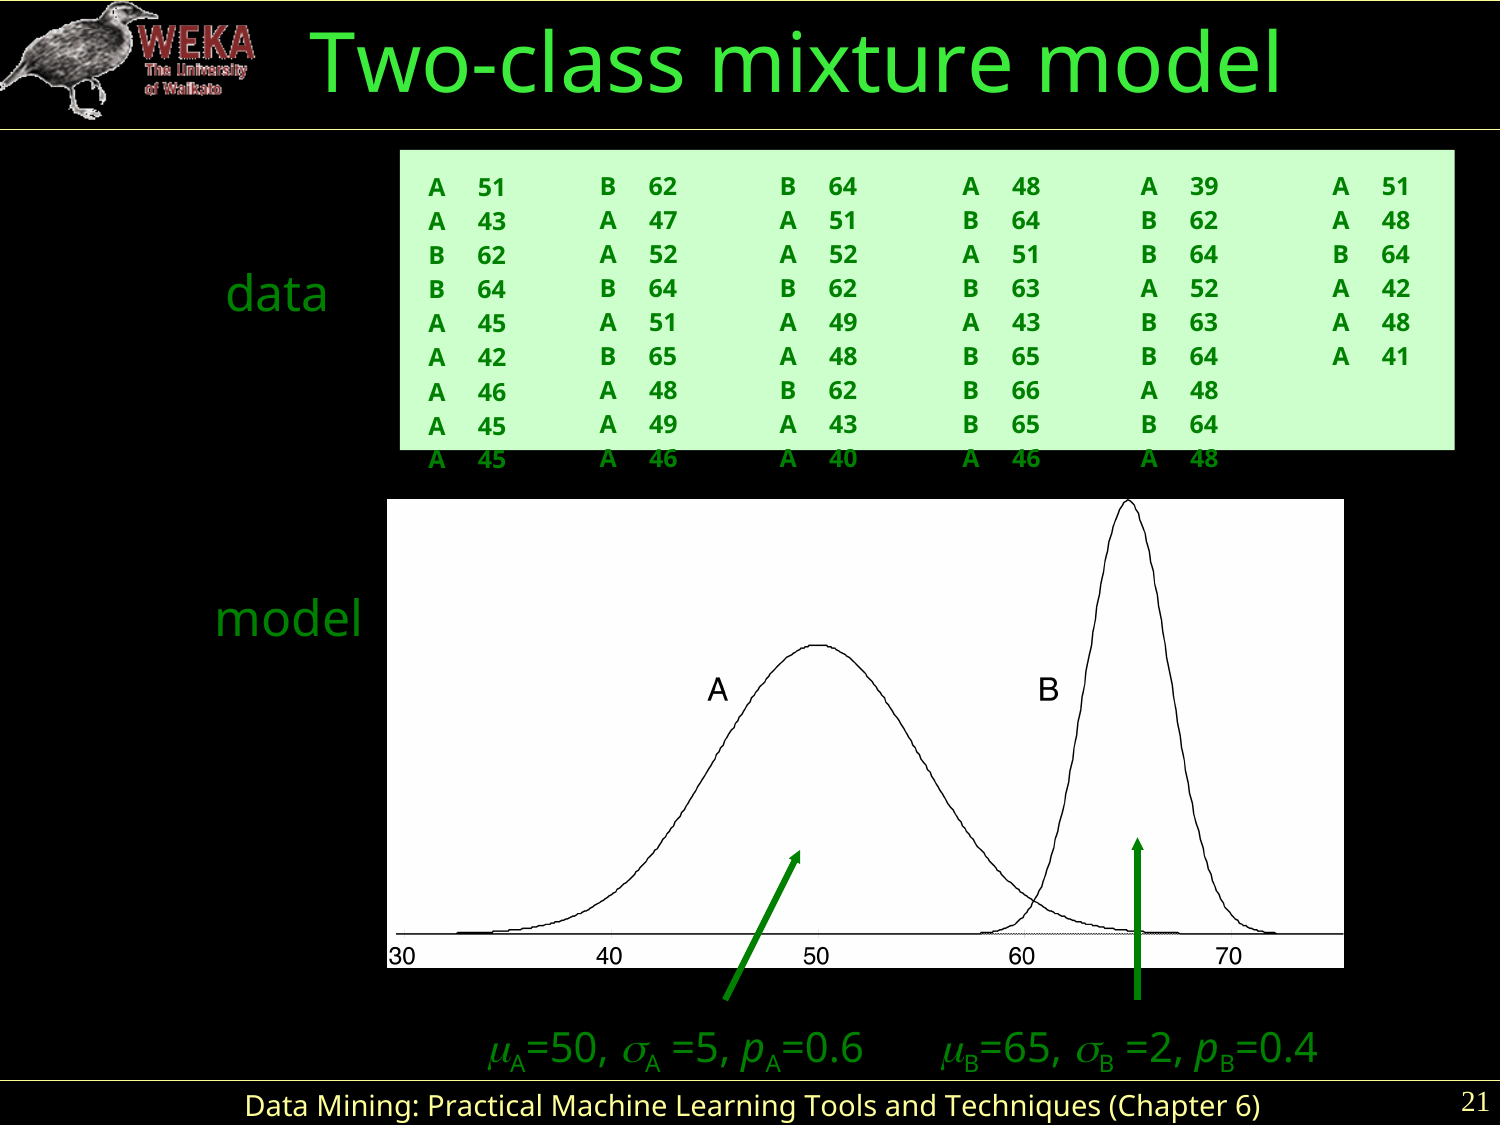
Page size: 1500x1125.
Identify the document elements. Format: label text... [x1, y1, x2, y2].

text_box A 39 B 62 B 64 A 52 B 63 B 64 A 48 B 64 A 48 [1125, 161, 1234, 517]
text_box B 64 A 51 A 52 B 62 A 49 A 48 B 62 A 43 A 40 [764, 161, 873, 517]
text_box A=50, A =5, pA=0.6 B=65, B =2, pB=0.4 [471, 1009, 1334, 1088]
picture [387, 499, 1344, 968]
text_box B 62 A 47 A 52 B 64 A 51 B 65 A 48 A 49 A 46 [584, 161, 693, 517]
title Two-class mixture model [295, 0, 1500, 148]
text_box A 51 A 48 B 64 A 42 A 48 A 41 [1317, 161, 1426, 381]
text_box [399, 149, 1455, 451]
text_box data [210, 249, 345, 334]
text_box A 48 B 64 A 51 B 63 A 43 B 65 B 66 B 65 A 46 [947, 161, 1056, 483]
text_box A 51 A 43 B 62 B 64 A 45 A 42 A 46 A 45 A 45 [413, 162, 620, 519]
text_box model [199, 574, 379, 659]
picture [0, 1, 266, 129]
